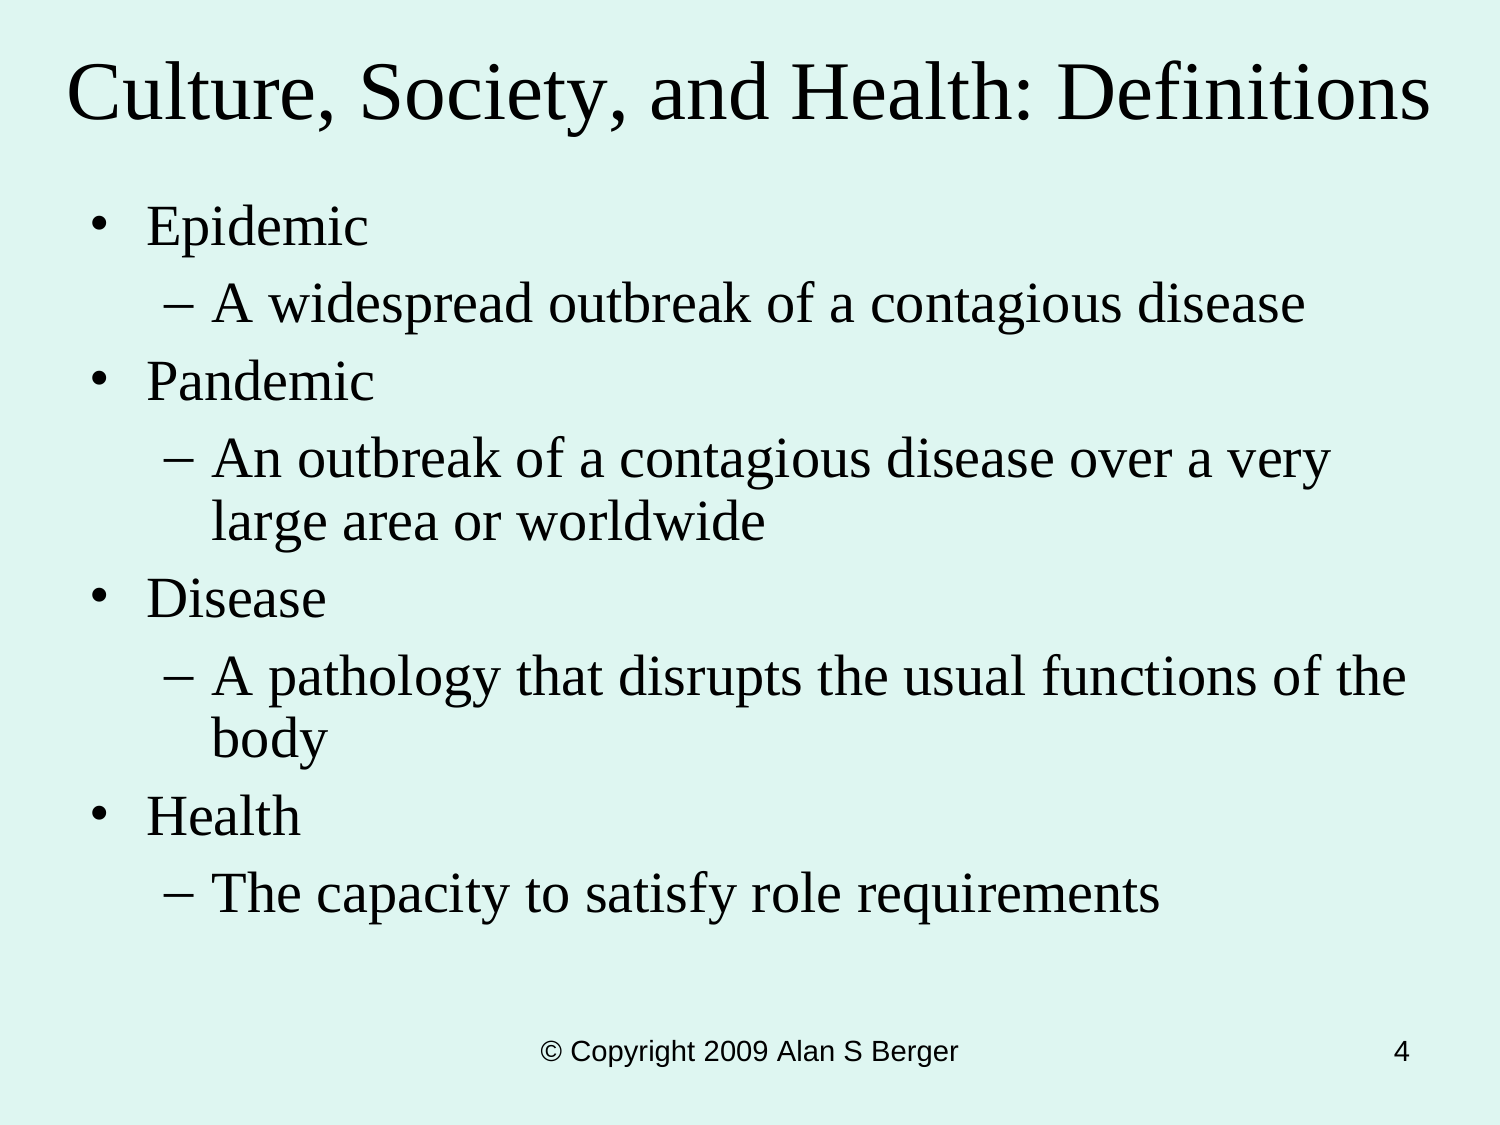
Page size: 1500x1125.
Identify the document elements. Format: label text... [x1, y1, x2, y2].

list Epidemic A widespread outbreak of a contagious disease Pandemic An outbreak of a contagious disease over a very large area or worldwide Disease A pathology that disrupts the usual functions of the body Health The capacity to satisfy role requirements [75, 187, 1426, 1005]
text_box Culture, Society, and Health: Definitions [0, 0, 1500, 173]
